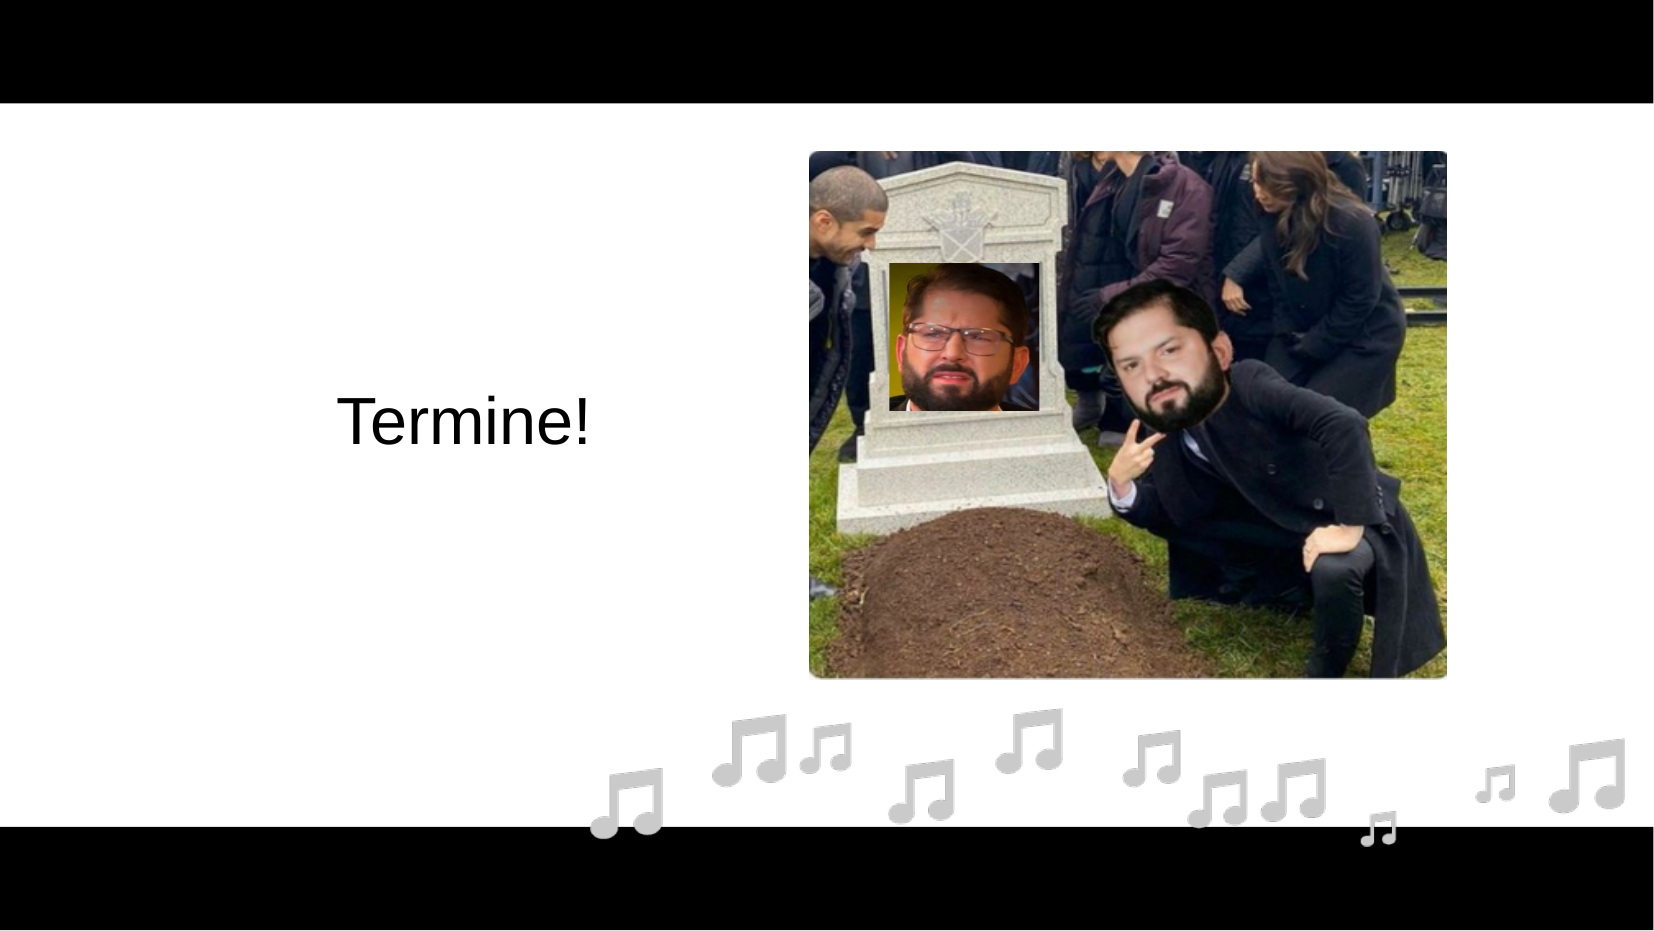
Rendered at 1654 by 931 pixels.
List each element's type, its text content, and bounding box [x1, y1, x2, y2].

picture [809, 151, 1447, 680]
list Termine! [265, 383, 680, 502]
